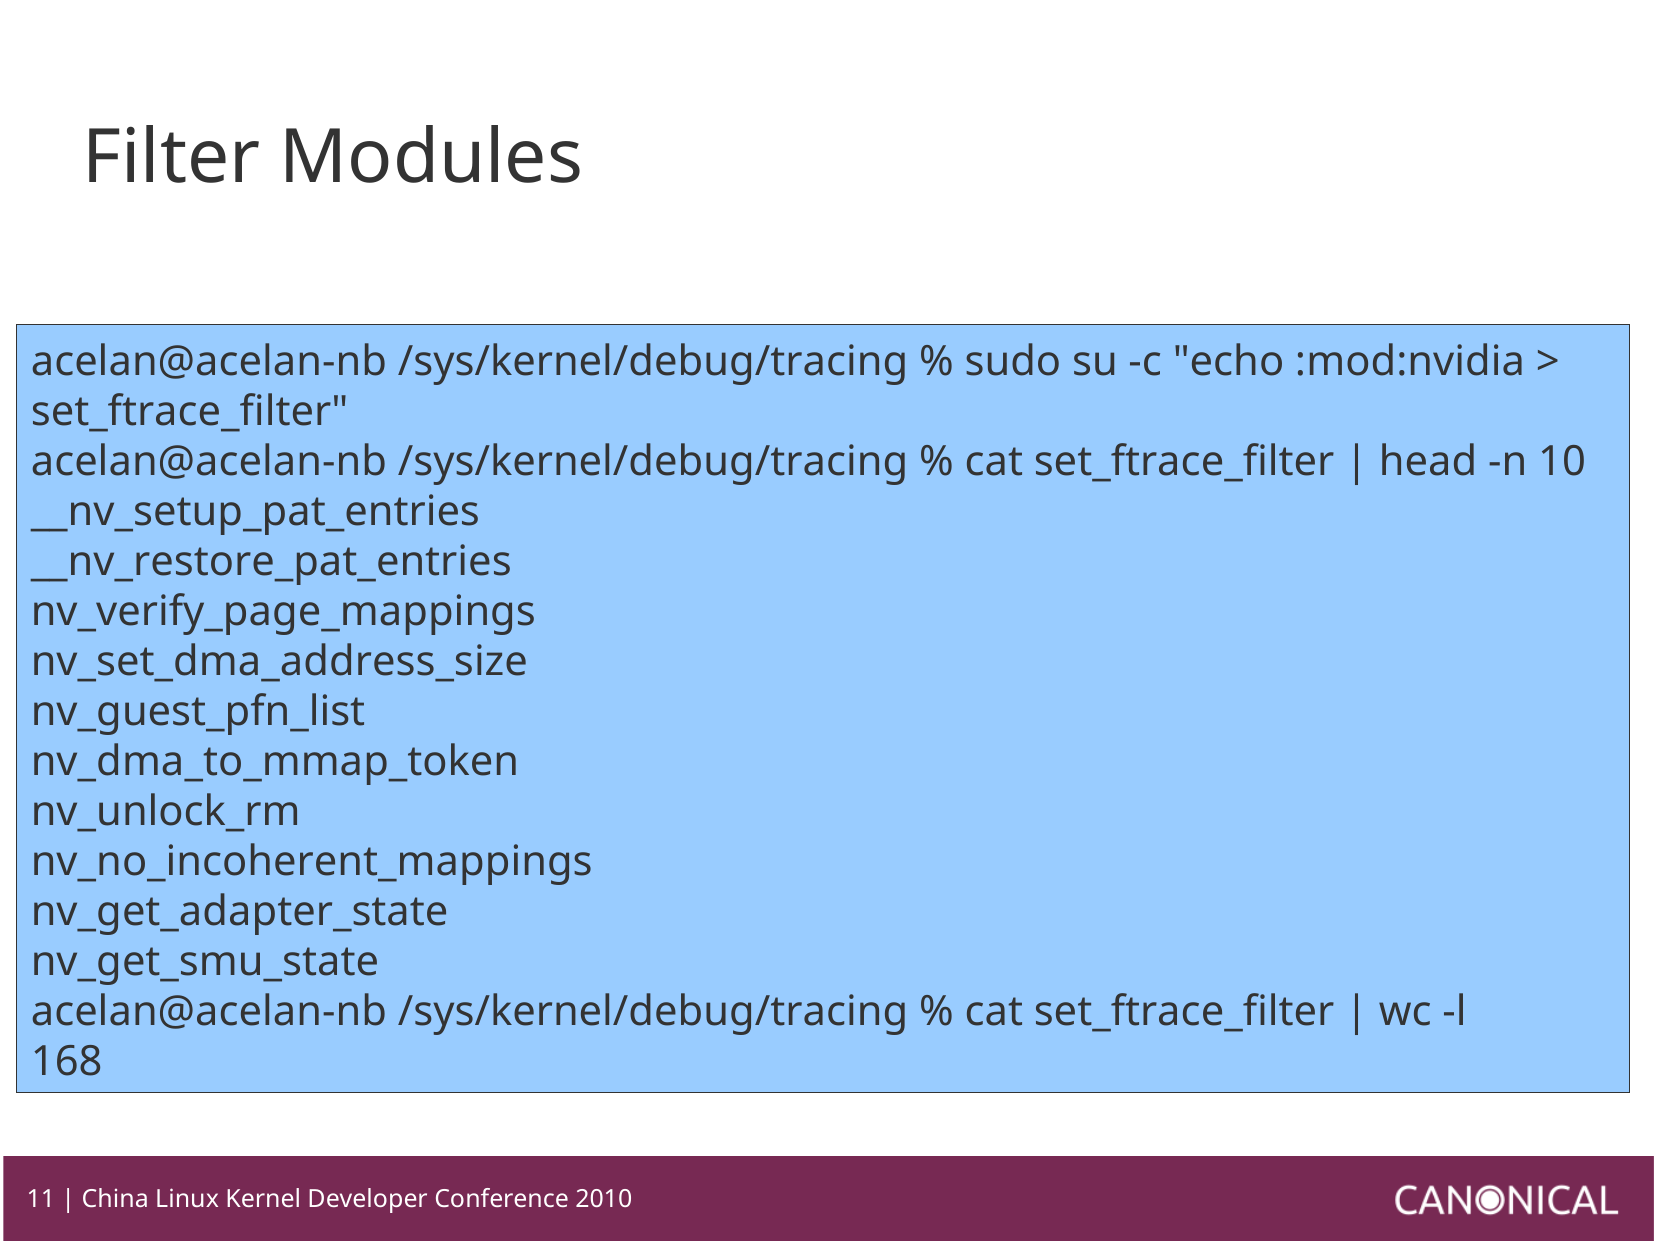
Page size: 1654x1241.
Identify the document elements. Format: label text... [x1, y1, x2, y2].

title Filter Modules [82, 56, 1571, 249]
picture [3, 1156, 1654, 1241]
text_box acelan@acelan-nb /sys/kernel/debug/tracing % sudo su -c "echo :mod:nvidia > set_ftrace_filter" acelan@acelan-nb /sys/kernel/debug/tracing % cat set_ftrace_filter | head -n 10 __nv_setup_pat_entries __nv_restore_pat_entries nv_verify_page_mappings nv_set_dma_address_size nv_guest_pfn_list nv_dma_to_mmap_token nv_unlock_rm nv_no_incoherent_mappings nv_get_adapter_state nv_get_smu_state acelan@acelan-nb /sys/kernel/debug/tracing % cat set_ftrace_filter | wc -l 168 [16, 324, 1630, 1093]
